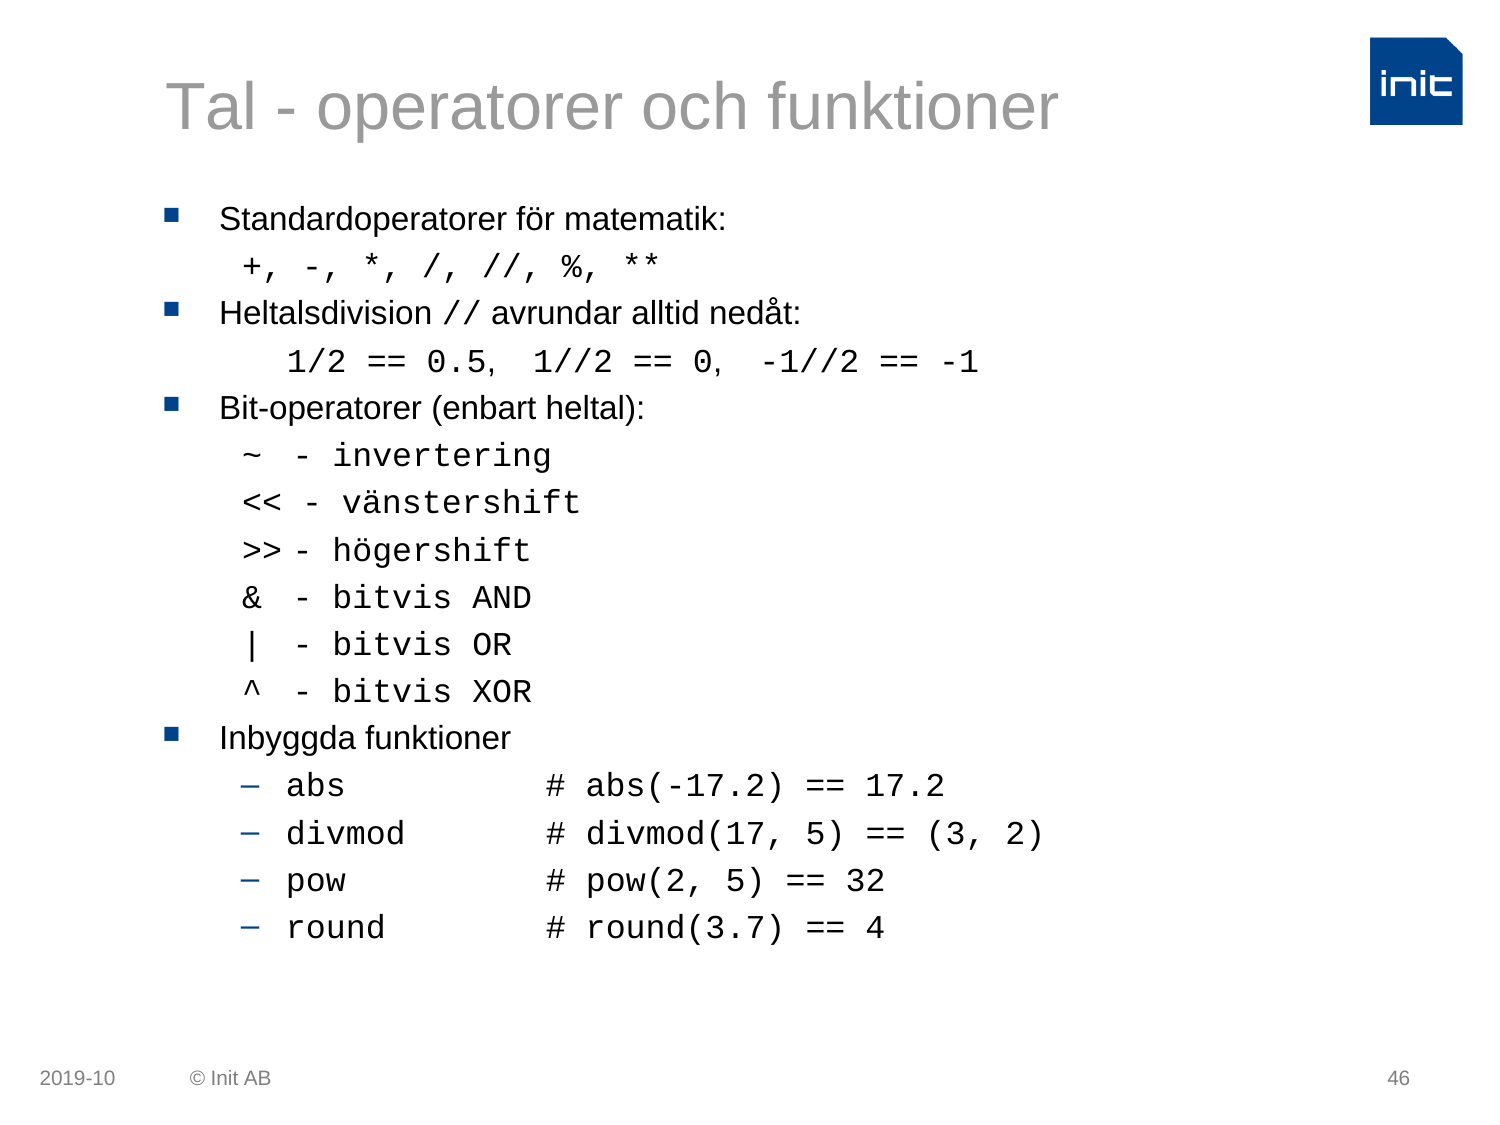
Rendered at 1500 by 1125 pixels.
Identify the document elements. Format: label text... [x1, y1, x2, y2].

text_box Tal - operatorer och funktioner [150, 0, 1351, 151]
text_box 2019-10 [24, 1037, 151, 1098]
text_box © Init AB [174, 1037, 1326, 1098]
text_box Standardoperatorer för matematik: +, -, *, /, //, %, ** Heltalsdivision // avrundar alltid nedåt: 1/2 == 0.5, 1//2 == 0, -1//2 == -1 Bit-operatorer (enbart heltal): ~ - invertering << - vänstershift >> - högershift & - bitvis AND | - bitvis OR ^ - bitvis XOR Inbyggda funktioner abs # abs(-17.2) == 17.2 divmod # divmod(17, 5) == (3, 2) pow # pow(2, 5) == 32 round # round(3.7) == 4 [150, 189, 1351, 1001]
picture [1370, 37, 1463, 125]
text_box <nummer> [1350, 1037, 1426, 1098]
